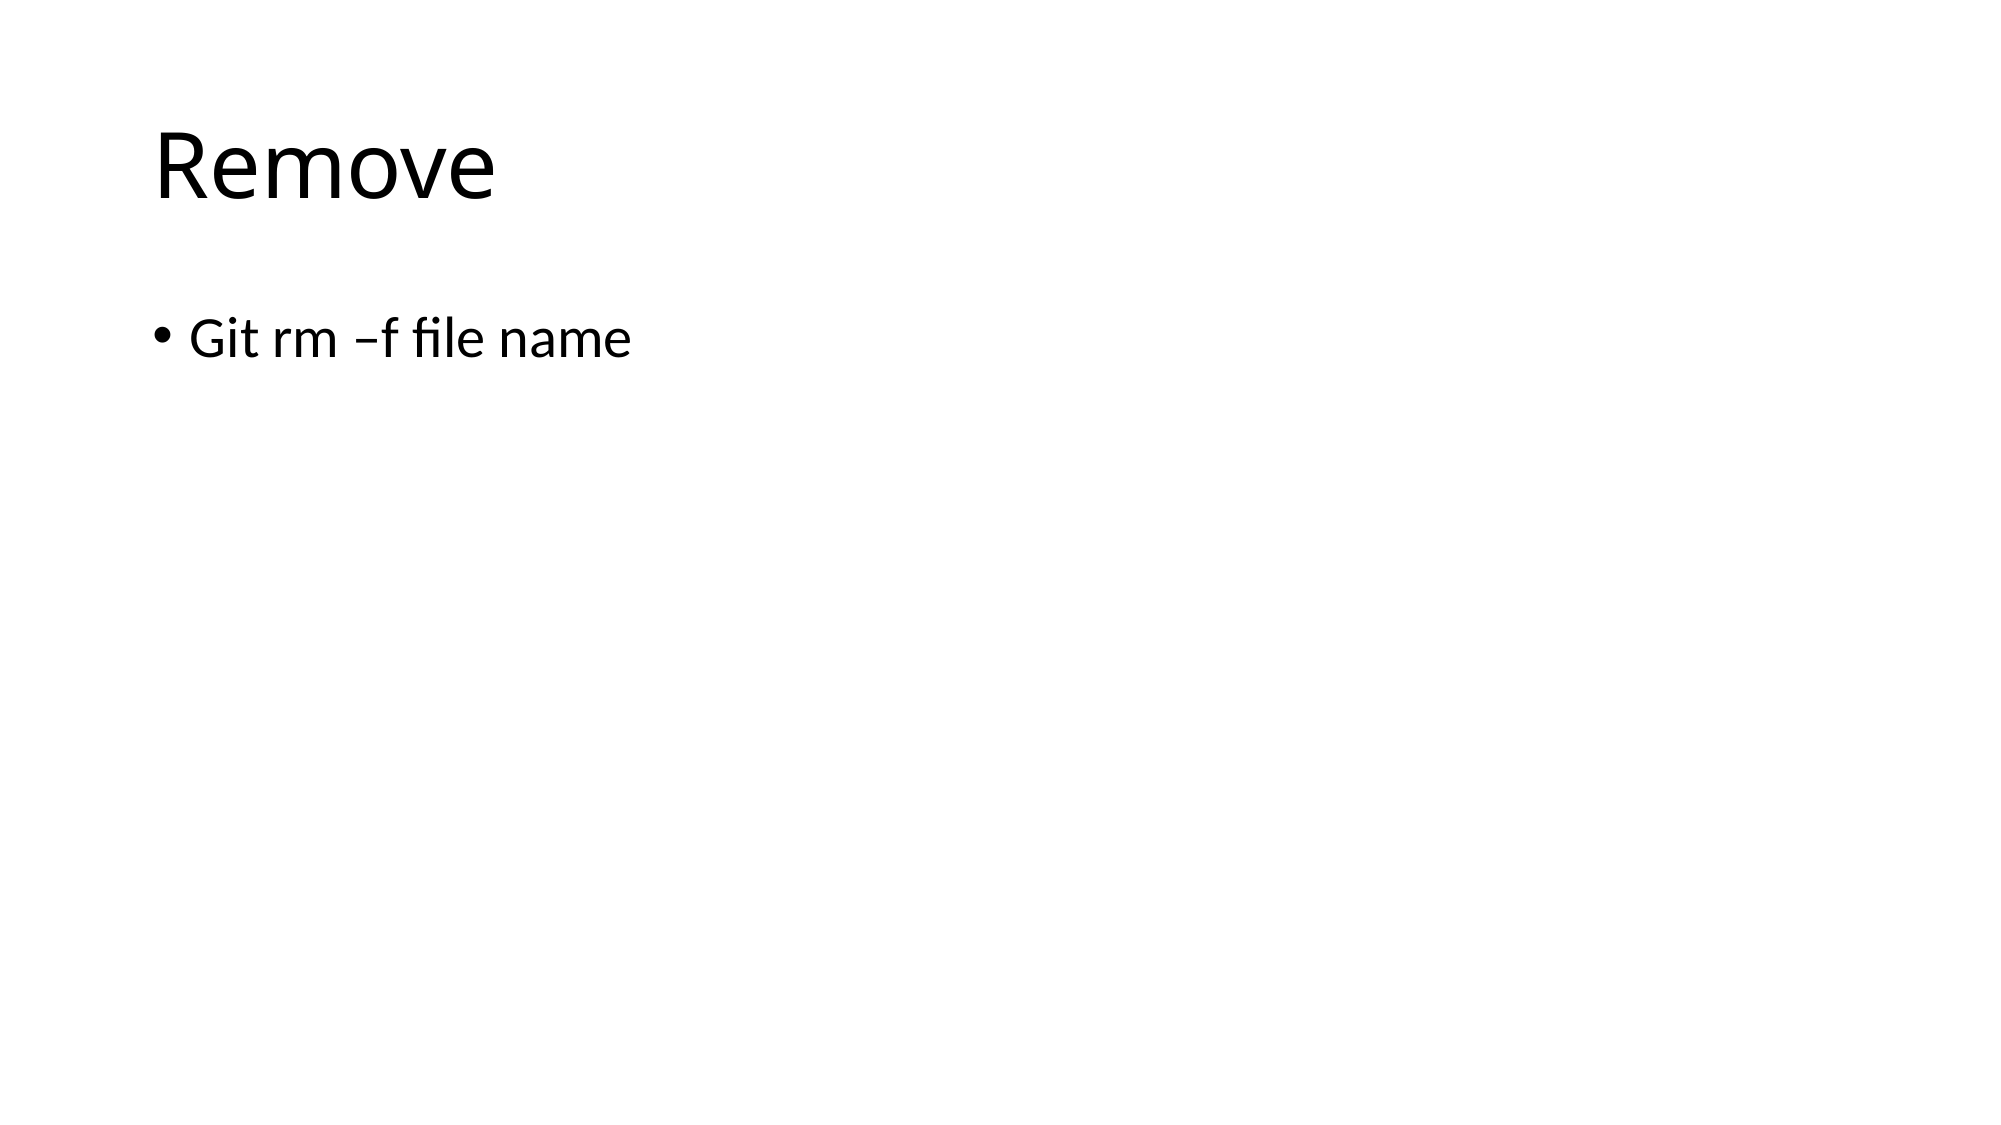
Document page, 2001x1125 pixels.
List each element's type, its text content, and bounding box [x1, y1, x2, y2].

list Git rm –f file name [137, 299, 1863, 1014]
title Remove [137, 59, 1863, 278]
